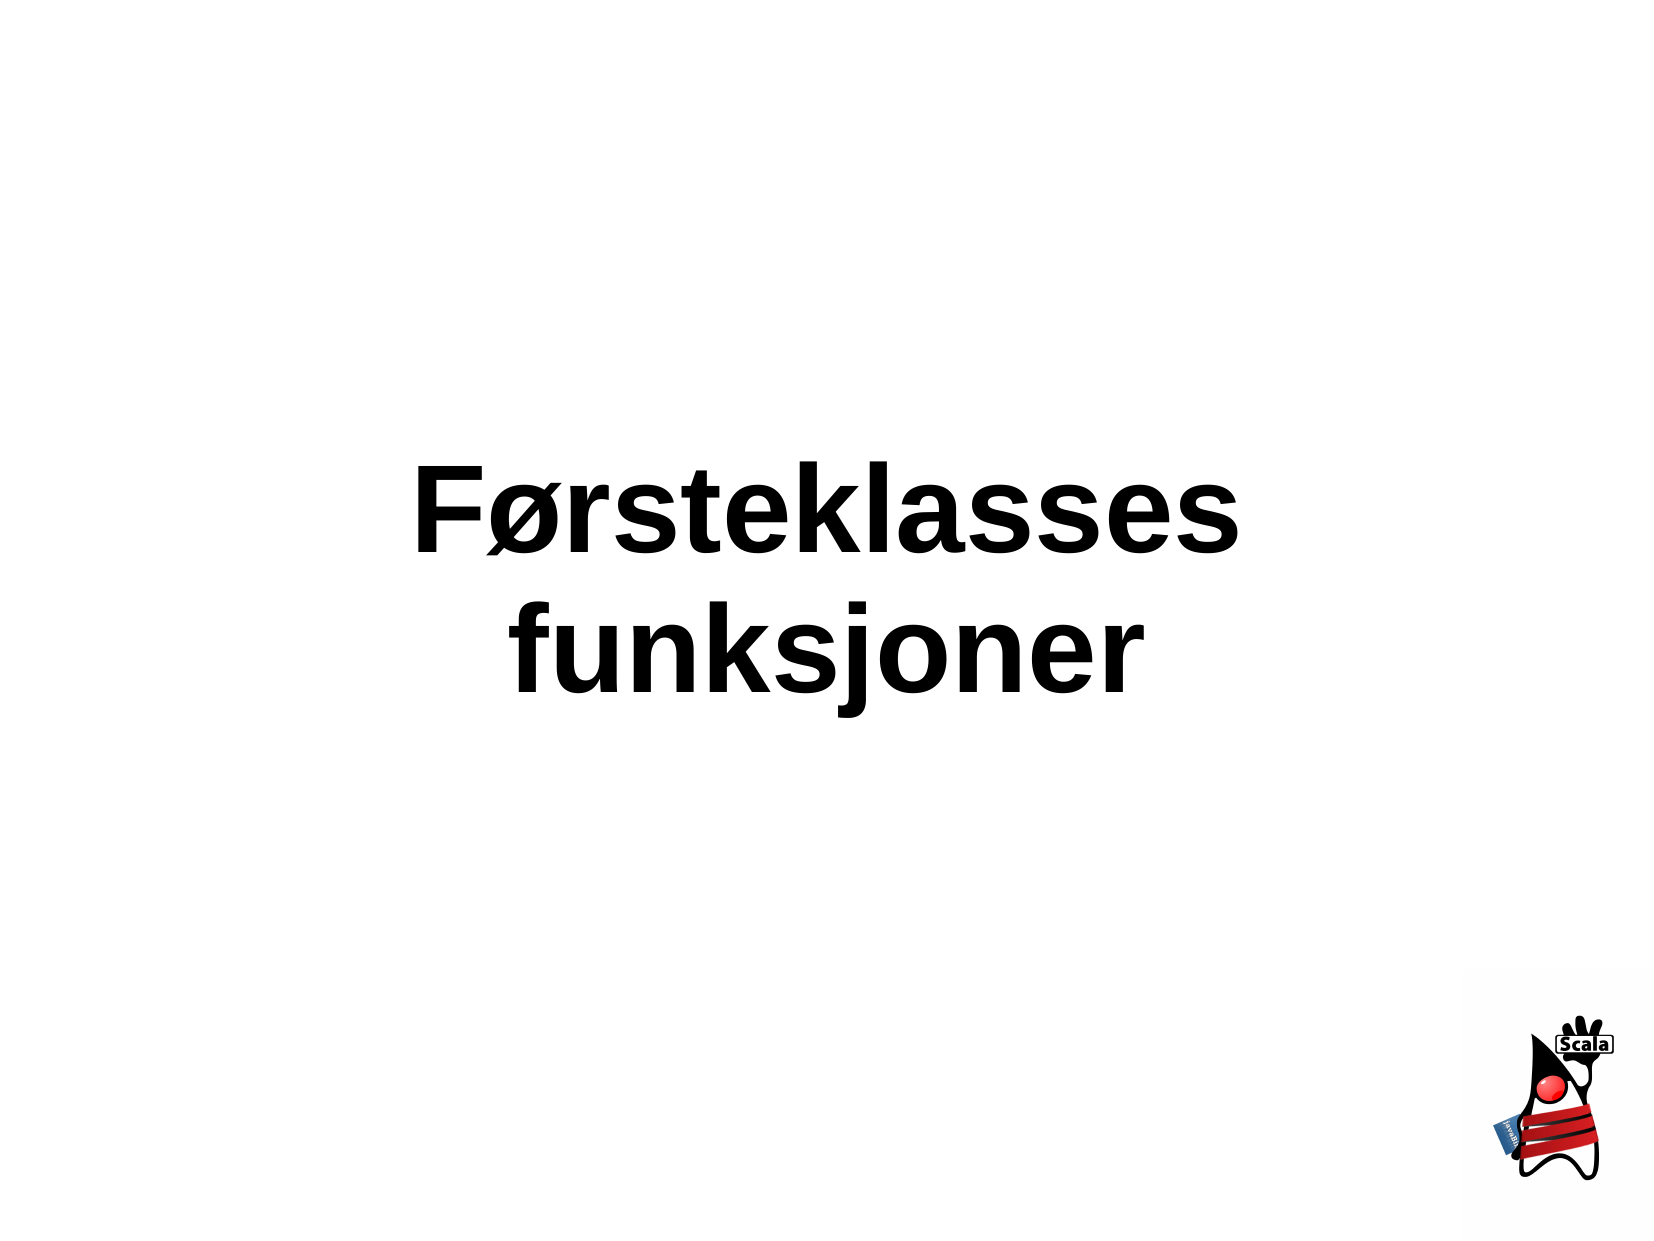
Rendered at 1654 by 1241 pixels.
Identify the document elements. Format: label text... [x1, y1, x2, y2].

subtitle Førsteklasses funksjoner [82, 49, 1571, 1109]
picture [1462, 969, 1654, 1241]
